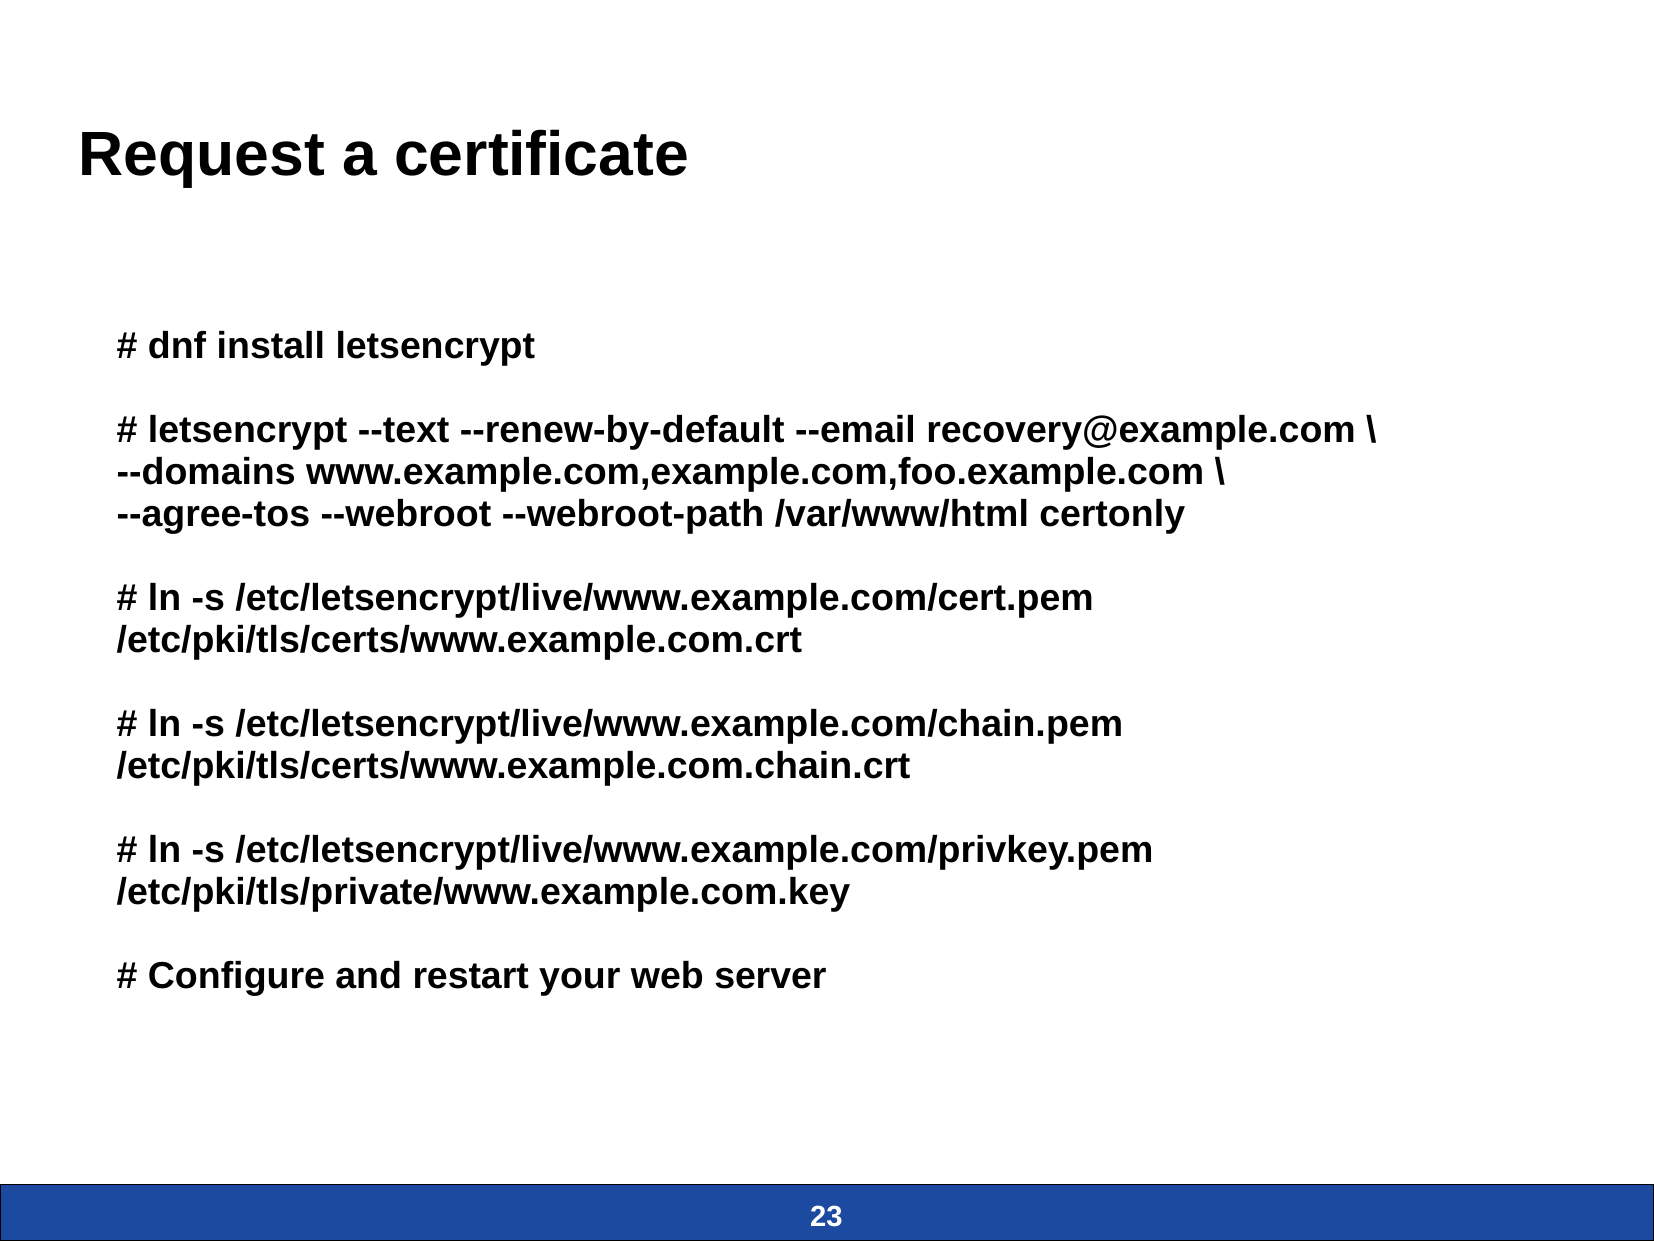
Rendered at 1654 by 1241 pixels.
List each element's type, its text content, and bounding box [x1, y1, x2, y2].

text_box # dnf install letsencrypt # letsencrypt --text --renew-by-default --email recovery@example.com \ --domains www.example.com,example.com,foo.example.com \ --agree-tos --webroot --webroot-path /var/www/html certonly # ln -s /etc/letsencrypt/live/www.example.com/cert.pem /etc/pki/tls/certs/www.example.com.crt # ln -s /etc/letsencrypt/live/www.example.com/chain.pem /etc/pki/tls/certs/www.example.com.chain.crt # ln -s /etc/letsencrypt/live/www.example.com/privkey.pem /etc/pki/tls/private/www.example.com.key # Configure and restart your web server [101, 317, 1504, 1046]
title Request a certificate [78, 50, 1567, 258]
